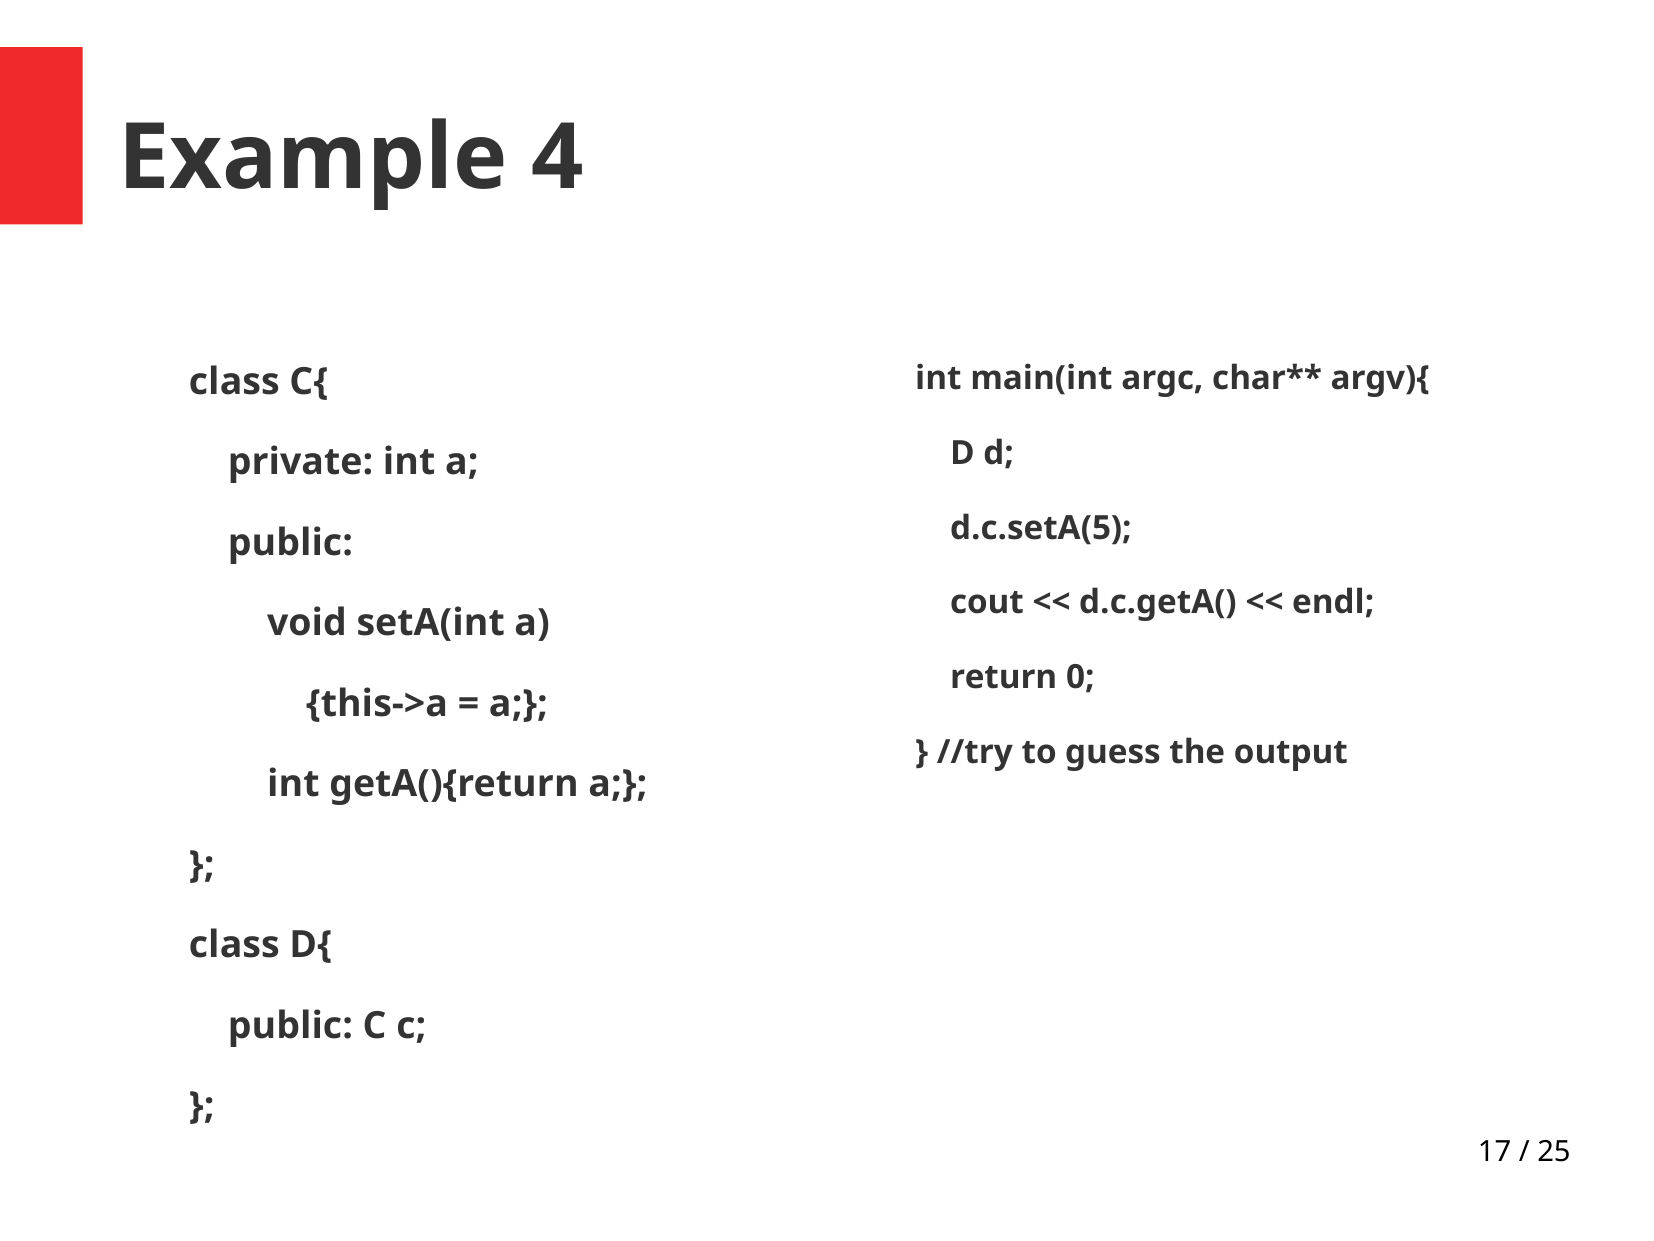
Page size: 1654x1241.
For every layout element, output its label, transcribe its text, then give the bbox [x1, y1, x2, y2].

list int main(int argc, char** argv){ D d; d.c.setA(5); cout << d.c.getA() << endl; return 0; } //try to guess the output [844, 354, 1536, 1074]
title Example 4 [118, 49, 1571, 257]
list class C{ private: int a; public: void setA(int a) {this->a = a;}; int getA(){return a;}; }; class D{ public: C c; }; [118, 354, 810, 1074]
